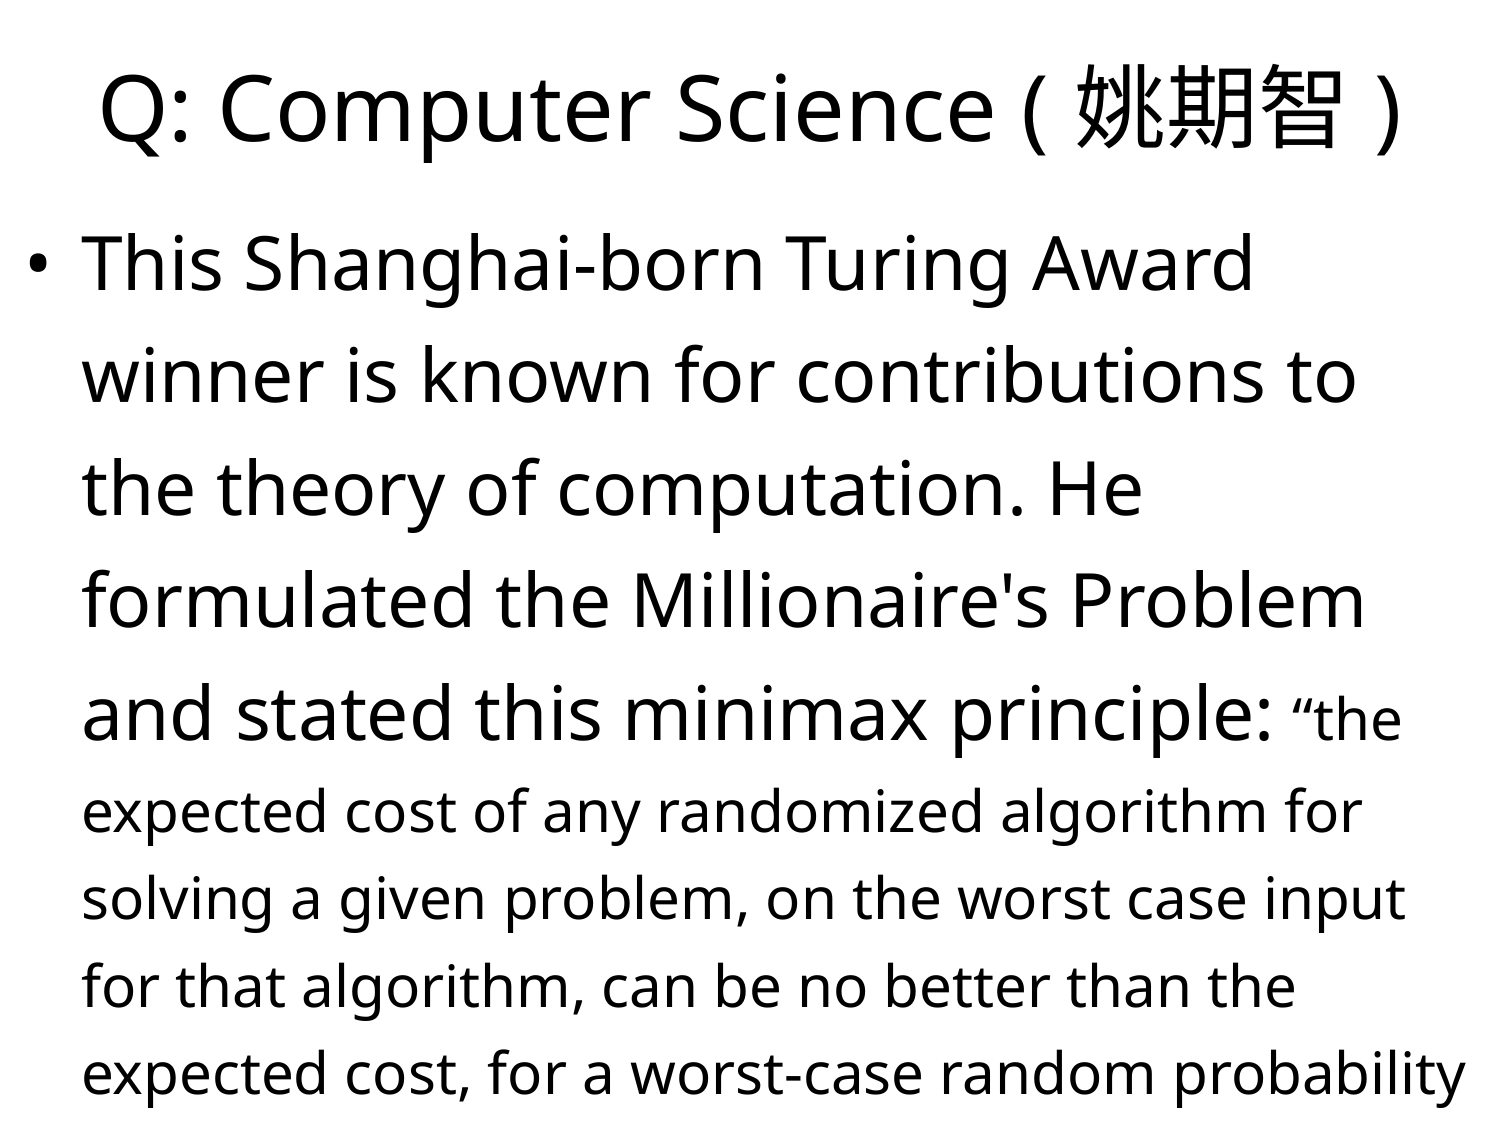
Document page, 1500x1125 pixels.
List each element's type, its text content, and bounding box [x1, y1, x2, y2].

title Q: Computer Science (姚期智) [24, 12, 1476, 200]
list This Shanghai-born Turing Award winner is known for contributions to the theory of computation. He formulated the Millionaire's Problem and stated this minimax principle: “the expected cost of any randomized algorithm for solving a given problem, on the worst case input for that algorithm, can be no better than the expected cost, for a worst-case random probability distribution on the inputs, of the deterministic algorithm that performs best against that distribution.” [24, 200, 1476, 1125]
